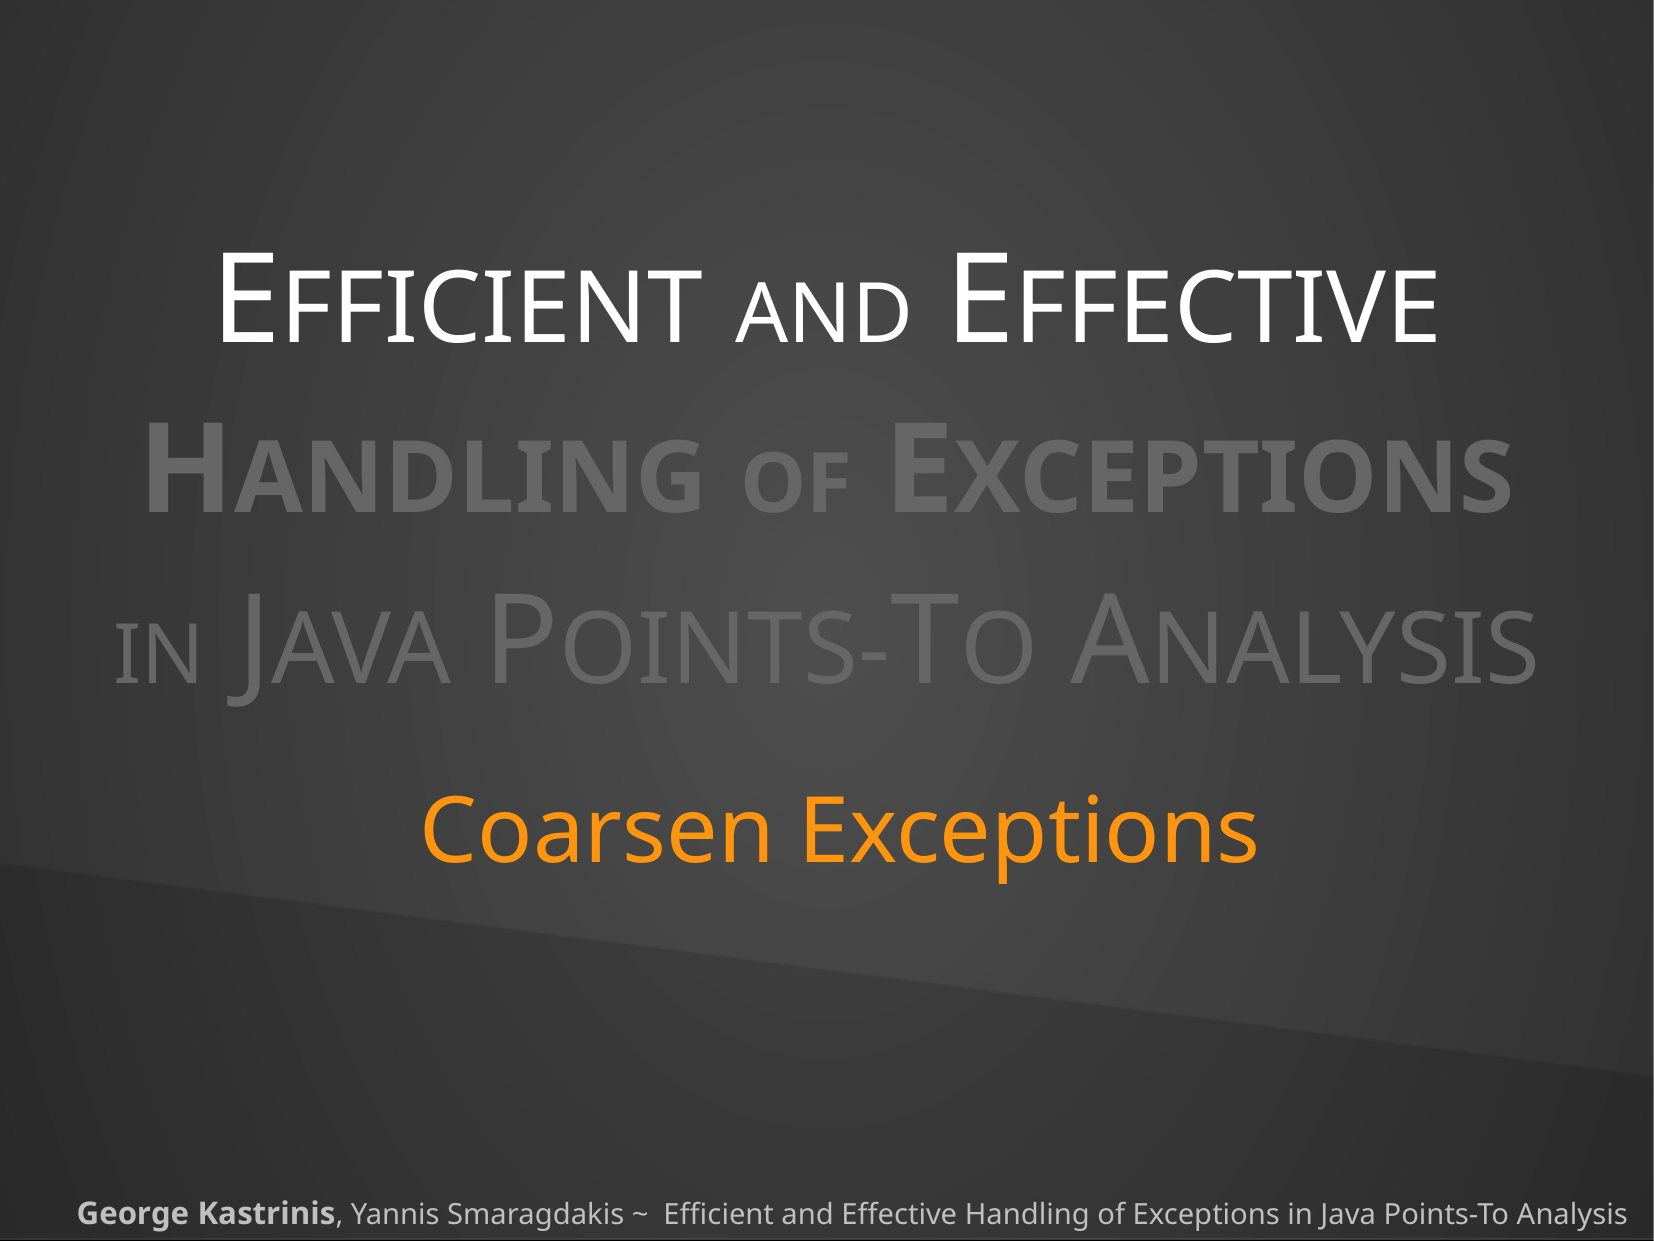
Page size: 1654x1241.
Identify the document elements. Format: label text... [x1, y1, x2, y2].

text_box Coarsen Exceptions [404, 756, 1249, 875]
text_box EFFICIENT AND EFFECTIVE HANDLING OF EXCEPTIONS IN JAVA POINTS-TO ANALYSIS [51, 201, 1603, 669]
picture [0, 0, 1654, 1241]
